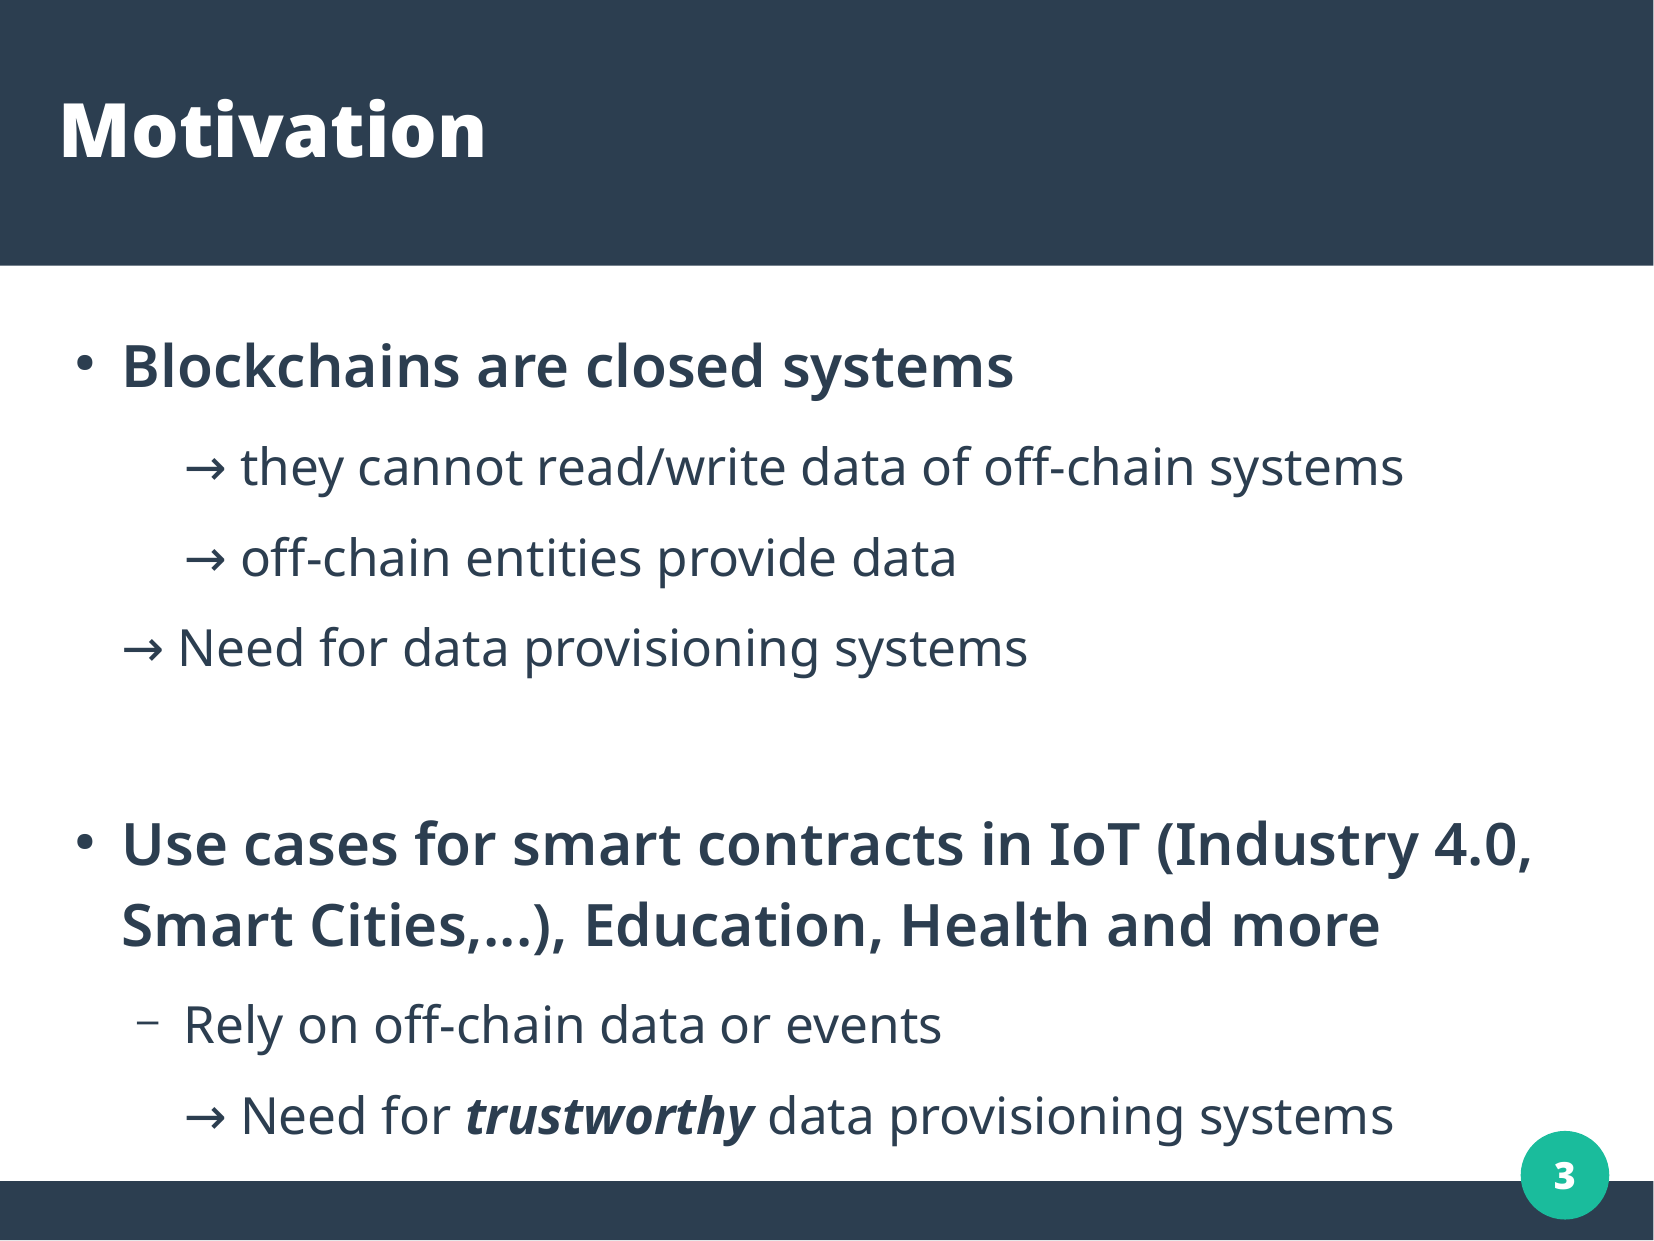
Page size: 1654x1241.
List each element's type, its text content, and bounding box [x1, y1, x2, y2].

title Motivation [59, 49, 1595, 207]
list Blockchains are closed systems → they cannot read/write data of off-chain systems → off-chain entities provide data → Need for data provisioning systems Use cases for smart contracts in IoT (Industry 4.0, Smart Cities,...), Education, Health and more Rely on off-chain data or events → Need for trustworthy data provisioning systems [59, 324, 1595, 1152]
